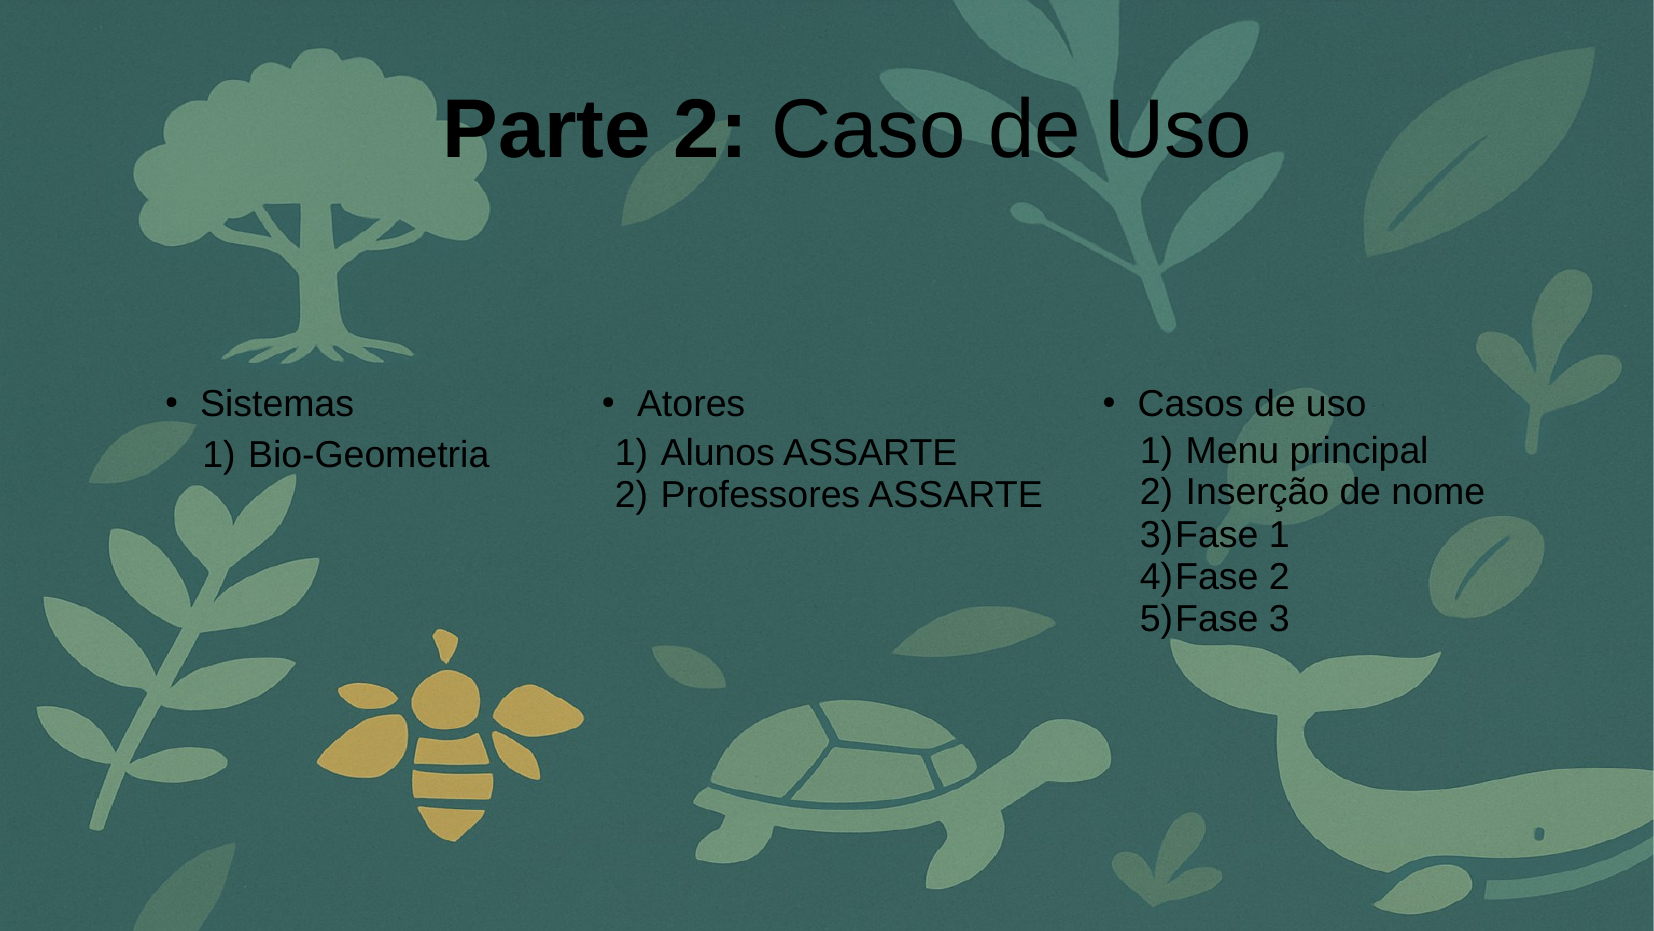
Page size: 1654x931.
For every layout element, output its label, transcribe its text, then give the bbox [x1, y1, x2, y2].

text_box Casos de uso [1087, 375, 1388, 516]
subtitle Parte 2: Caso de Uso [157, 0, 1538, 259]
picture [0, 0, 1654, 931]
text_box Menu principal Inserção de nome Fase 1 Fase 2 Fase 3 [1125, 421, 1613, 647]
text_box Sistemas [150, 375, 370, 432]
text_box Alunos ASSARTE Professores ASSARTE [600, 424, 1088, 566]
text_box Bio-Geometria [187, 426, 526, 526]
text_box Atores [586, 375, 761, 432]
